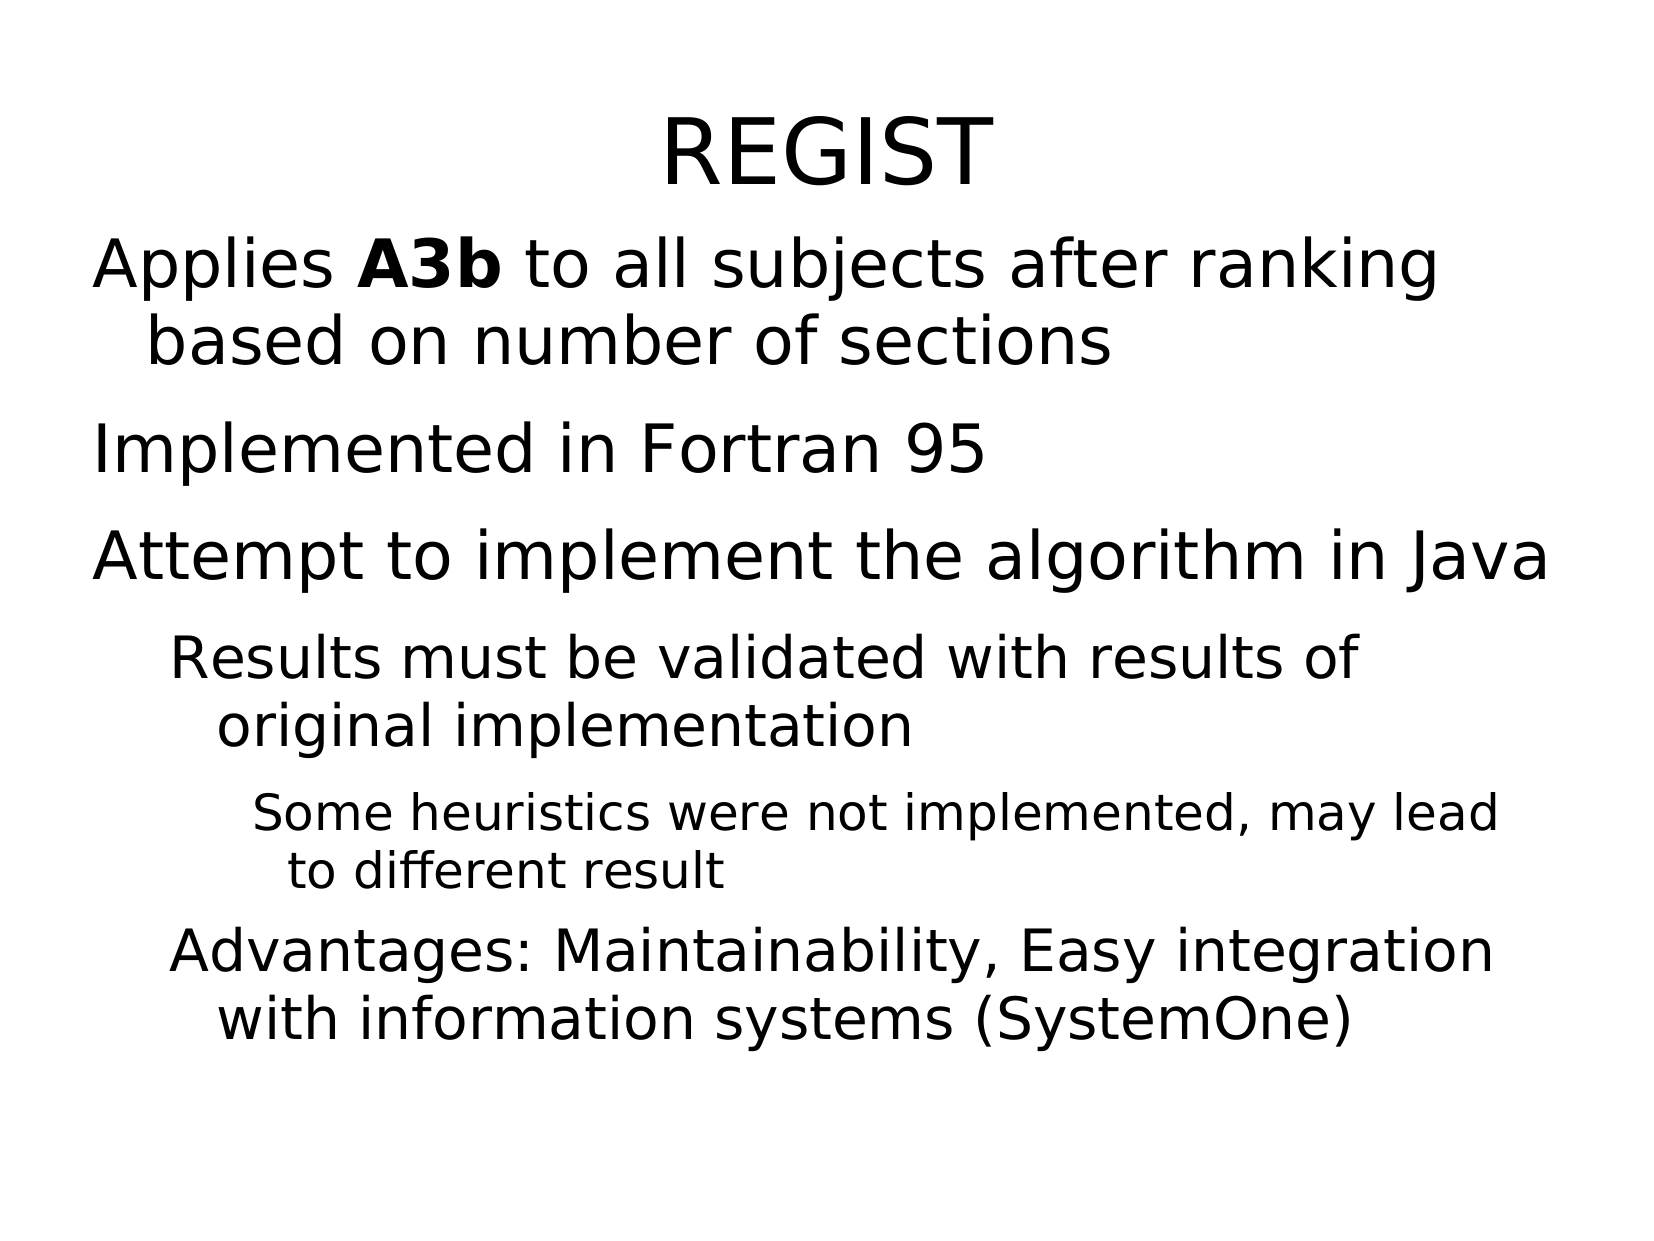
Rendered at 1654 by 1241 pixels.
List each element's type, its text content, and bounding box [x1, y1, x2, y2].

list Applies A3b to all subjects after ranking based on number of sections Implemented in Fortran 95 Attempt to implement the algorithm in Java Results must be validated with results of original implementation Some heuristics were not implemented, may lead to different result Advantages: Maintainability, Easy integration with information systems (SystemOne) [75, 225, 1564, 1157]
title REGIST [82, 49, 1571, 257]
